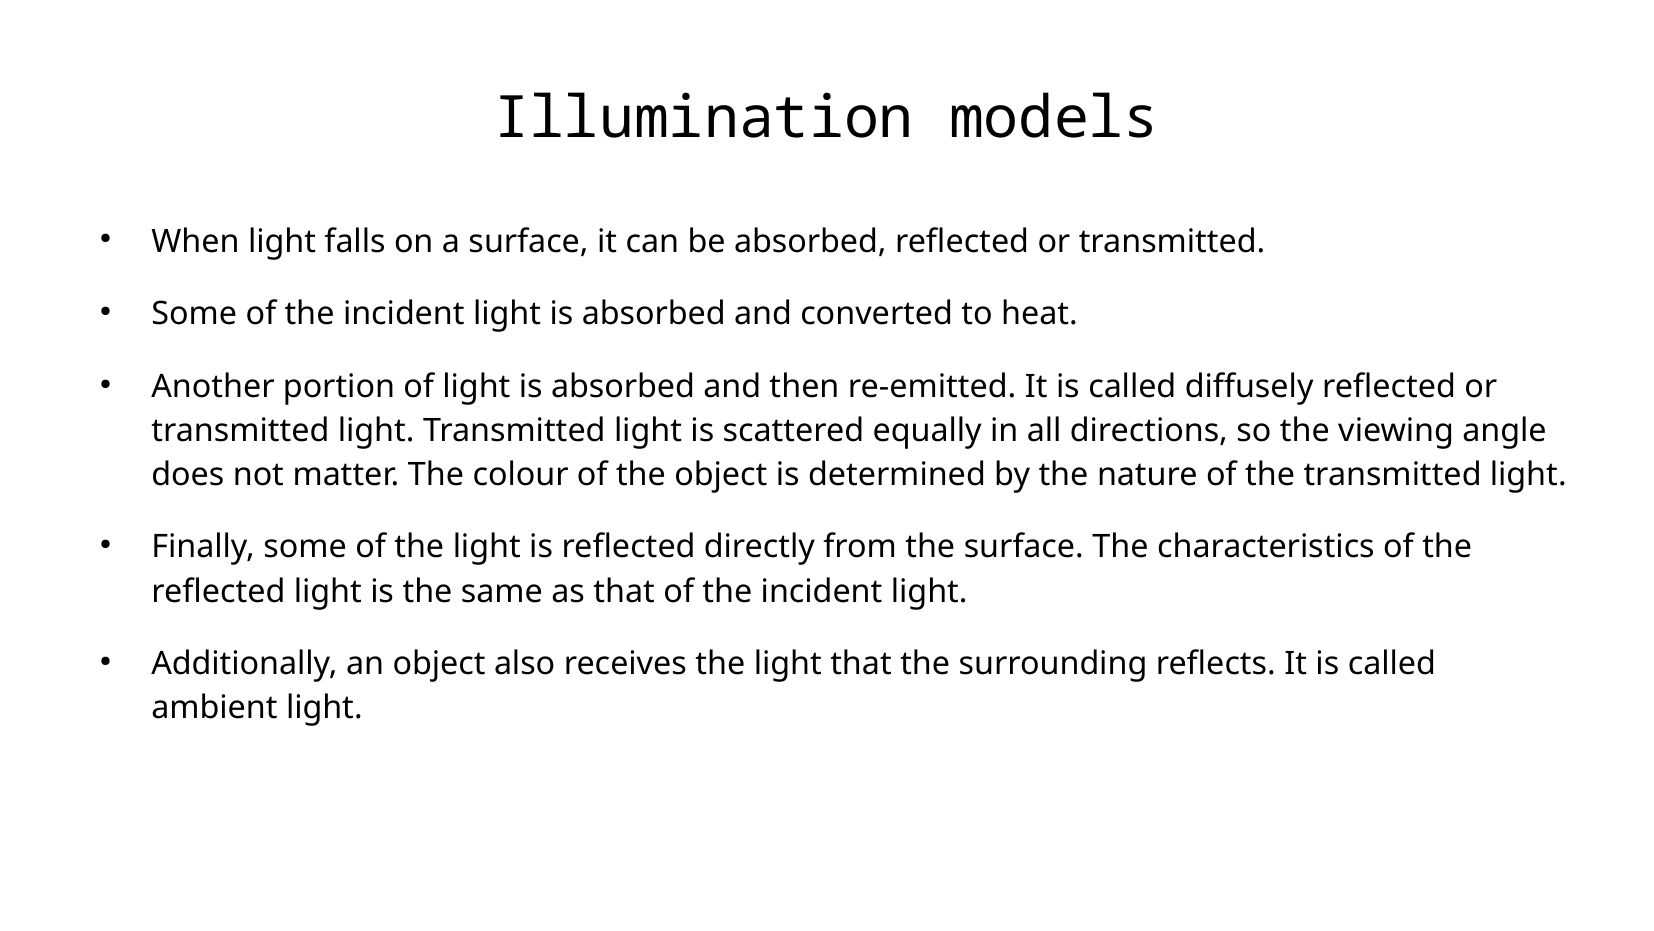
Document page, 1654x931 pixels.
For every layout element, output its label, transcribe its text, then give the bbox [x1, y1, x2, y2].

title Illumination models [82, 37, 1571, 193]
list When light falls on a surface, it can be absorbed, reflected or transmitted. Some of the incident light is absorbed and converted to heat. Another portion of light is absorbed and then re-emitted. It is called diffusely reflected or transmitted light. Transmitted light is scattered equally in all directions, so the viewing angle does not matter. The colour of the object is determined by the nature of the transmitted light. Finally, some of the light is reflected directly from the surface. The characteristics of the reflected light is the same as that of the incident light. Additionally, an object also receives the light that the surrounding reflects. It is called ambient light. [82, 217, 1571, 758]
